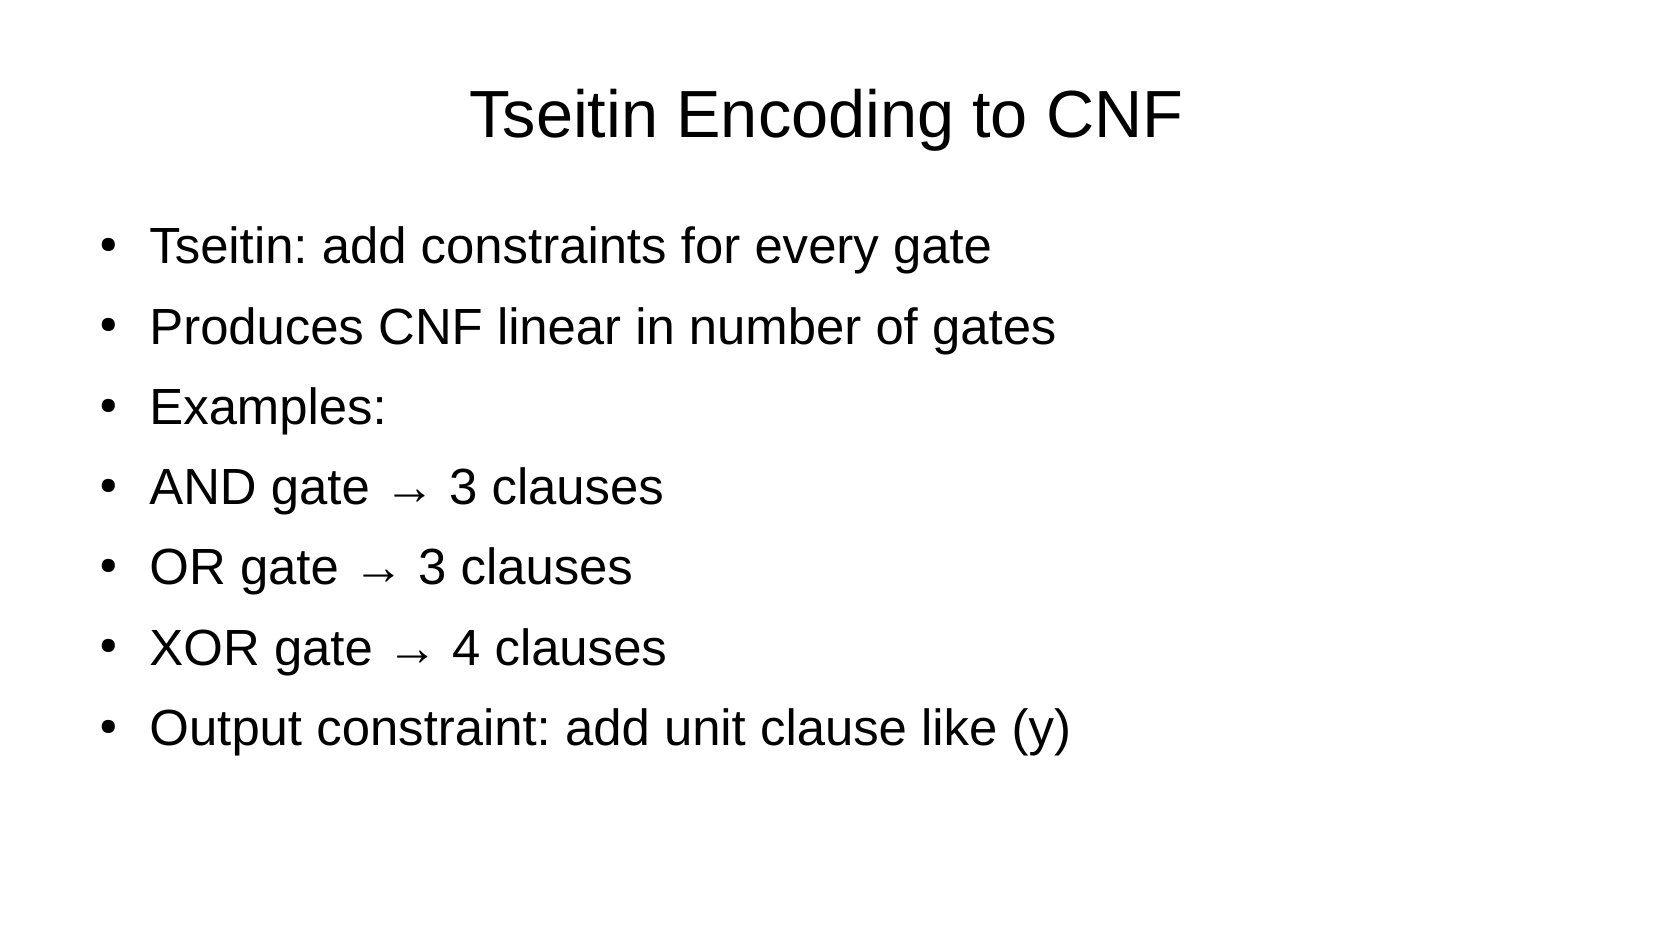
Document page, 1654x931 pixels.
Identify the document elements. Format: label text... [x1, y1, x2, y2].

title Tseitin Encoding to CNF [82, 37, 1571, 193]
list Tseitin: add constraints for every gate Produces CNF linear in number of gates Examples: AND gate → 3 clauses OR gate → 3 clauses XOR gate → 4 clauses Output constraint: add unit clause like (y) [82, 217, 1571, 758]
